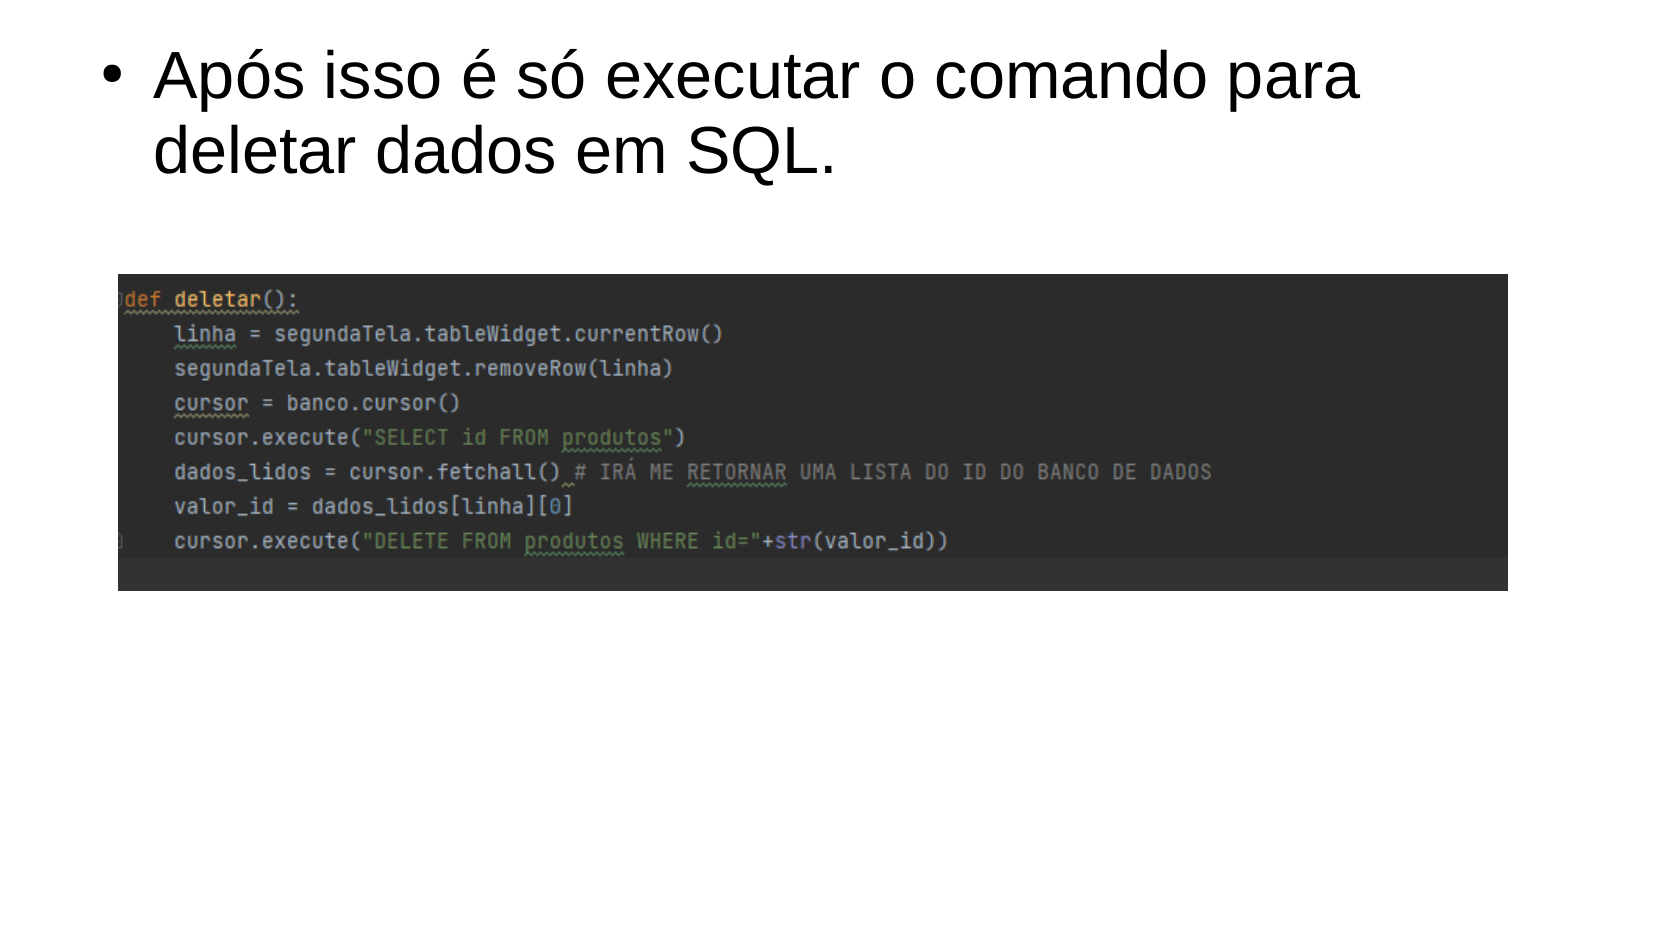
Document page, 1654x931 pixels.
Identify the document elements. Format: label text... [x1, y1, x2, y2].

list Após isso é só executar o comando para deletar dados em SQL. [82, 38, 1571, 296]
picture [118, 274, 1508, 591]
